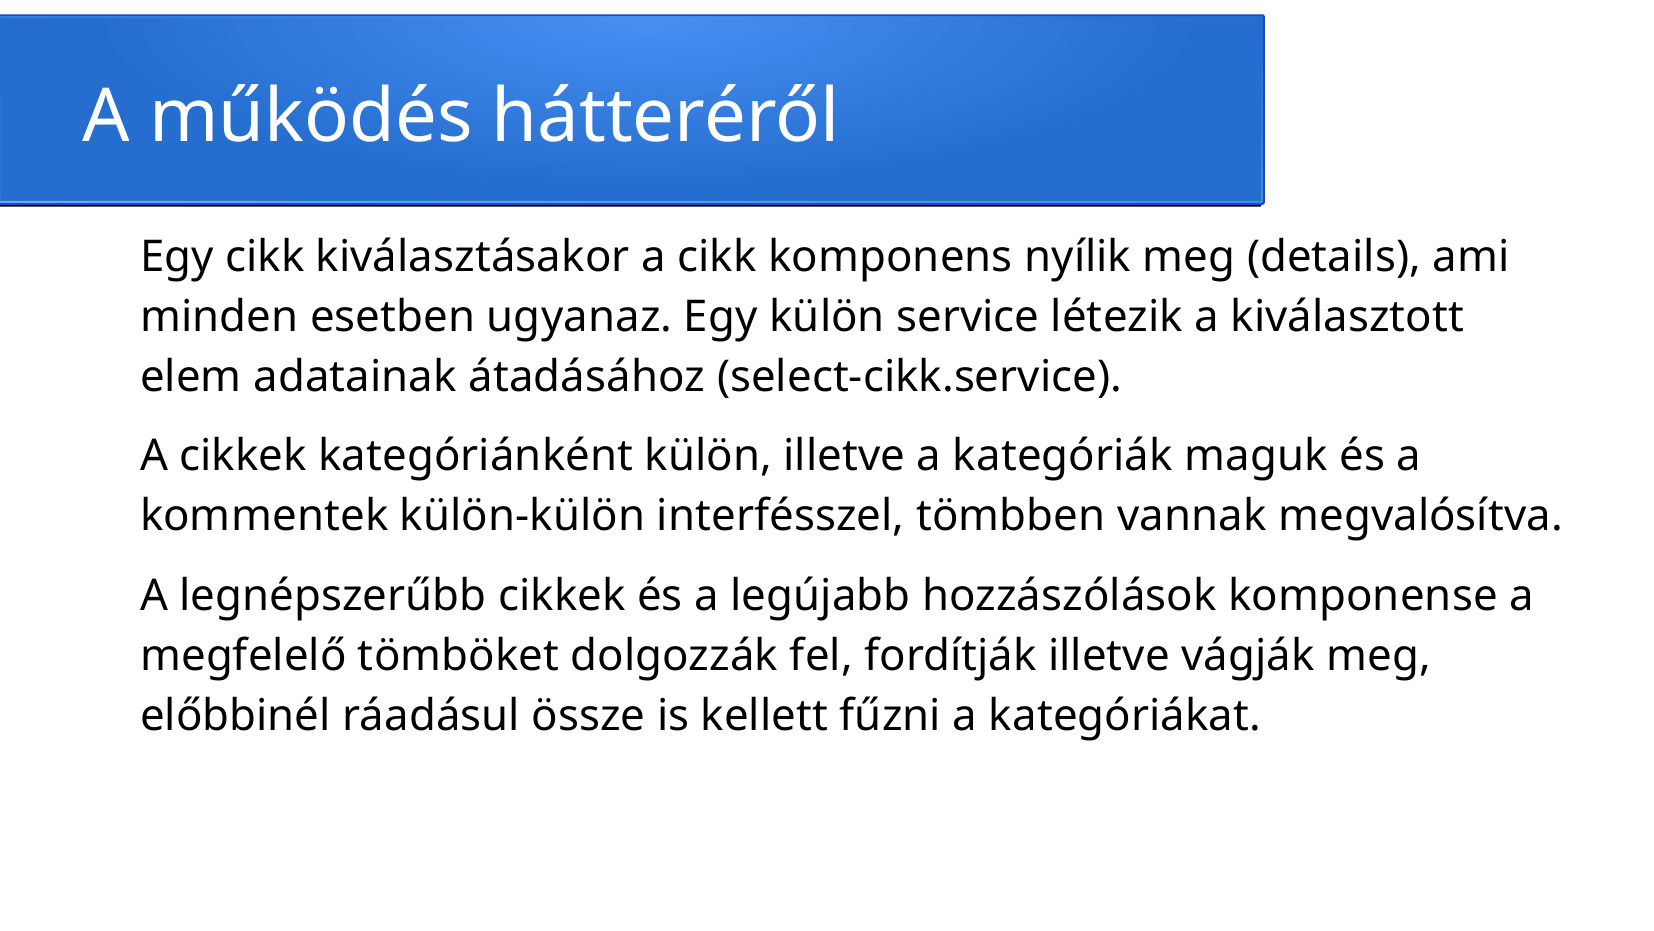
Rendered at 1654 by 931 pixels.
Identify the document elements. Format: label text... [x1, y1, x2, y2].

list Egy cikk kiválasztásakor a cikk komponens nyílik meg (details), ami minden esetben ugyanaz. Egy külön service létezik a kiválasztott elem adatainak átadásához (select-cikk.service). A cikkek kategóriánként külön, illetve a kategóriák maguk és a kommentek külön-külön interfésszel, tömbben vannak megvalósítva. A legnépszerűbb cikkek és a legújabb hozzászólások komponense a megfelelő tömböket dolgozzák fel, fordítják illetve vágják meg, előbbinél ráadásul össze is kellett fűzni a kategóriákat. [82, 224, 1571, 764]
title A működés hátteréről [82, 35, 1235, 189]
